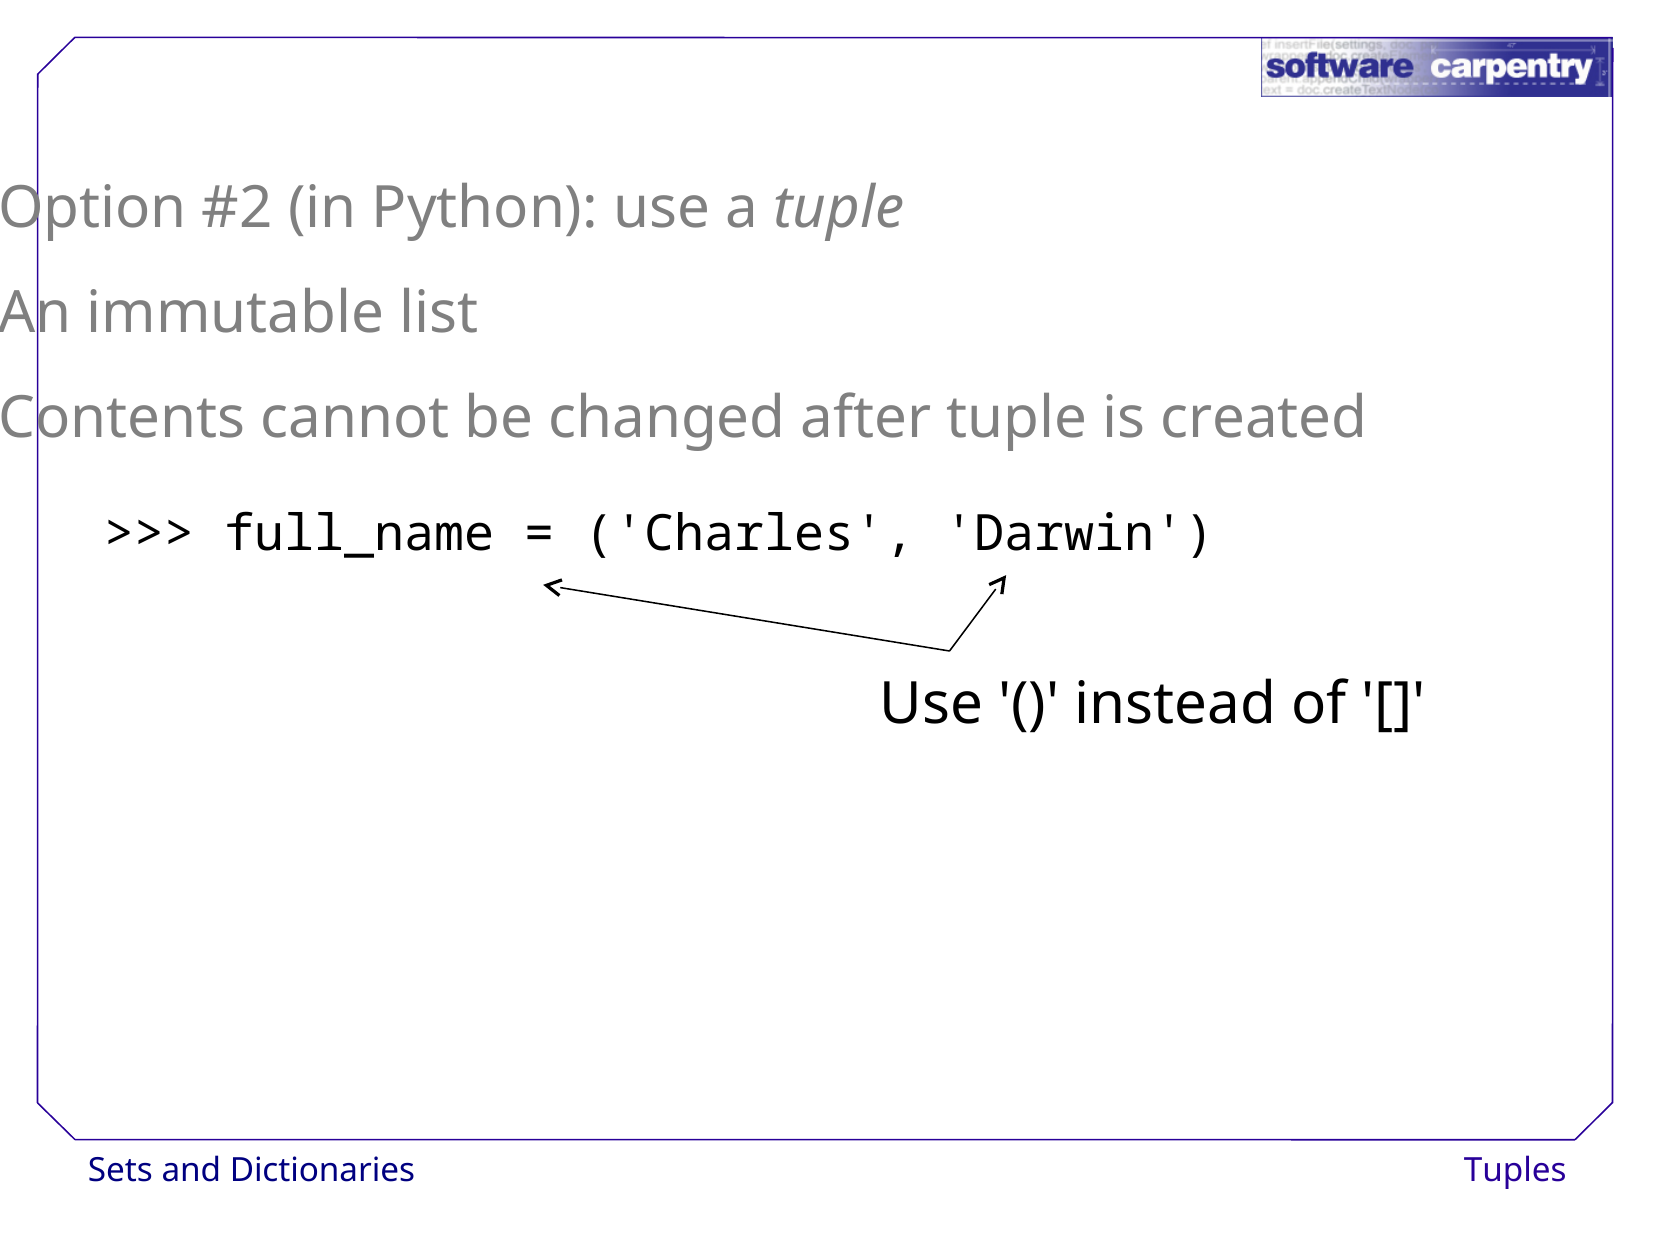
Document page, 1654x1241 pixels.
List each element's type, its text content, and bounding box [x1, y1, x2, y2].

text_box >>> full_name = ('Charles', 'Darwin') [89, 478, 1512, 1029]
text_box Use '()' instead of '[]' [865, 622, 1592, 744]
text_box Option #2 (in Python): use a tuple An immutable list Contents cannot be changed after tuple is created [0, 126, 1533, 458]
picture [1261, 39, 1613, 97]
text_box Use '()' instead of '[]' [865, 622, 969, 649]
